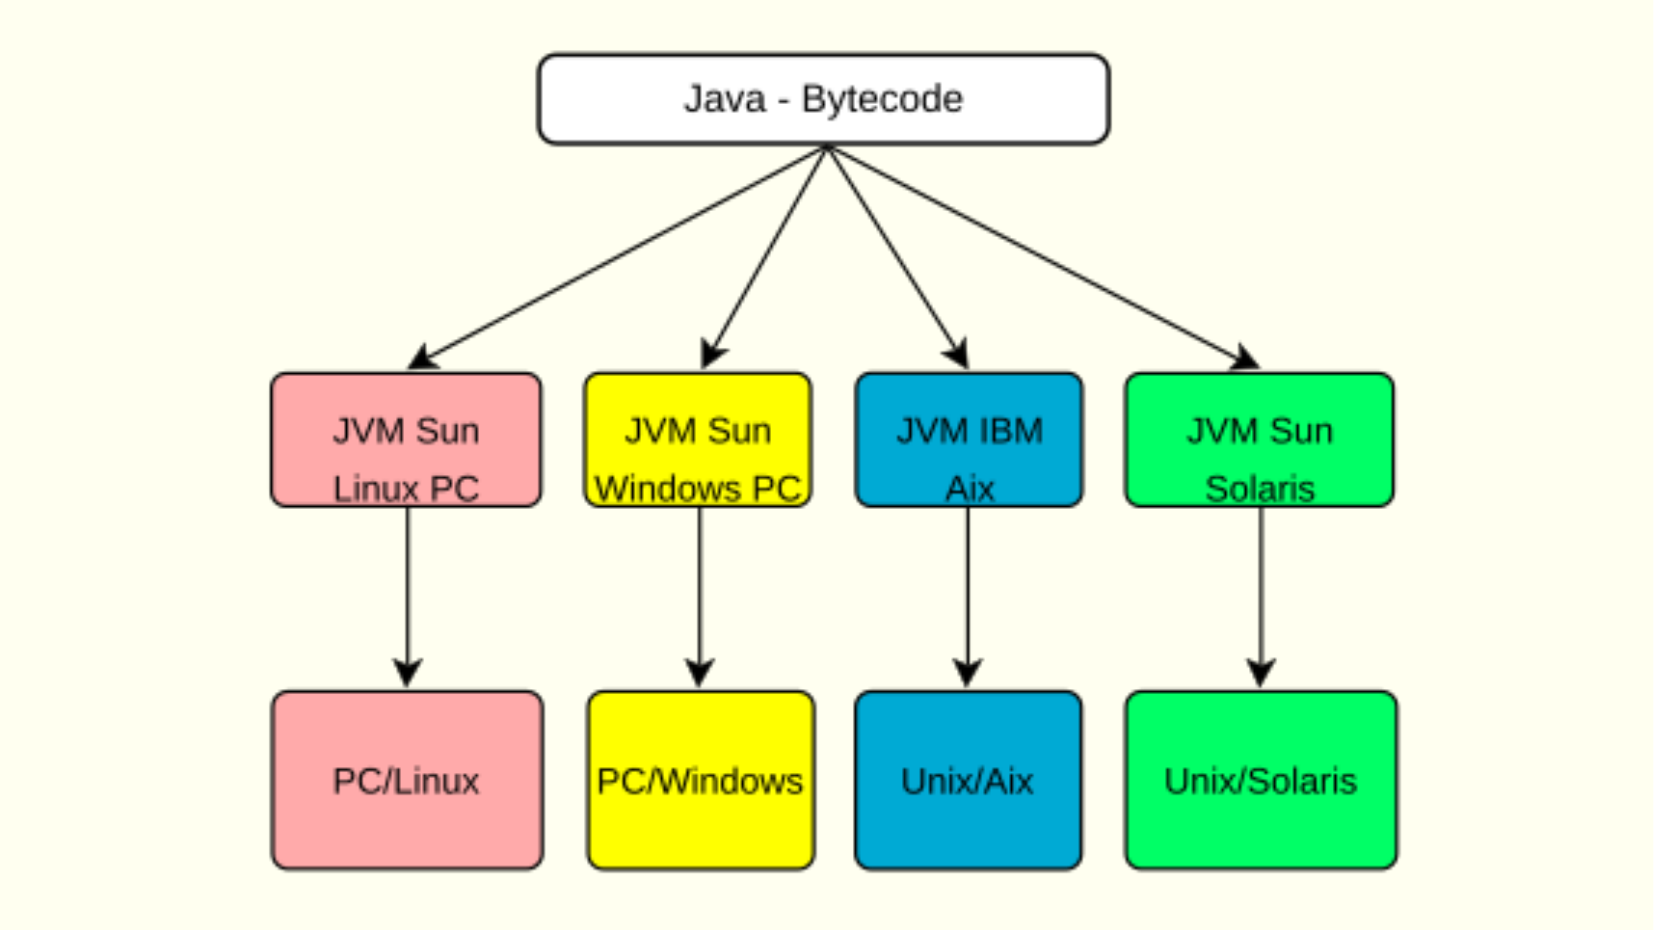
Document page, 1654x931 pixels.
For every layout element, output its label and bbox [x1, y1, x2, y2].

picture [265, 23, 1410, 908]
